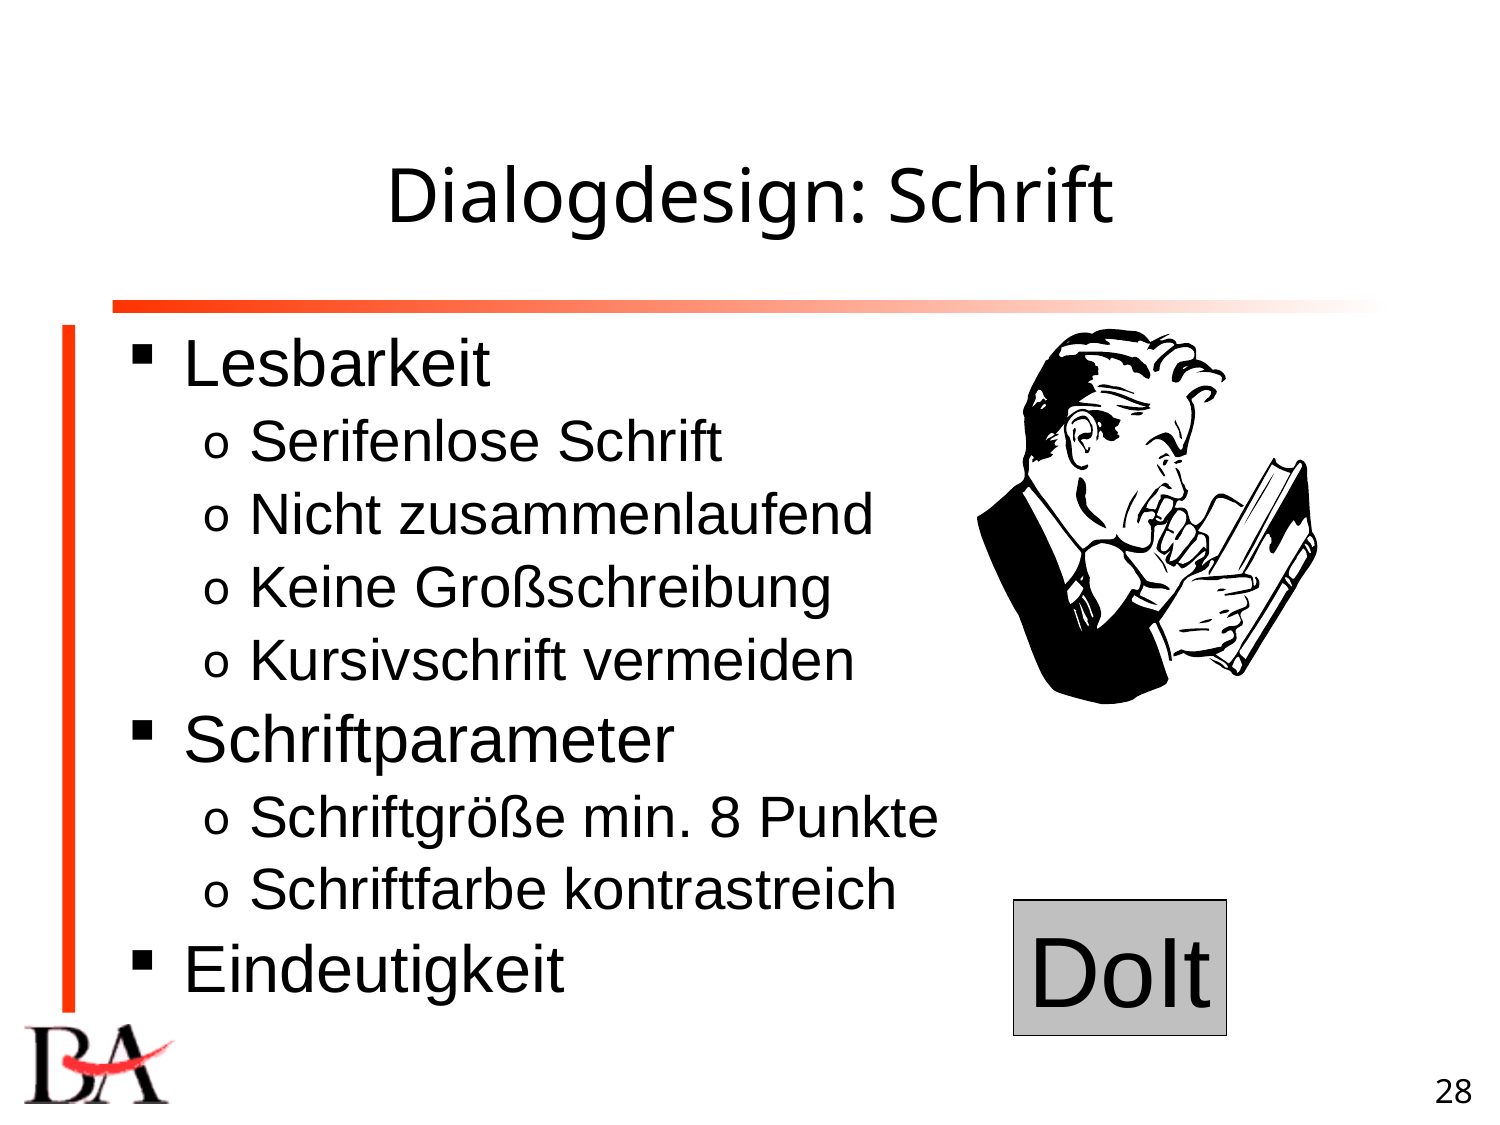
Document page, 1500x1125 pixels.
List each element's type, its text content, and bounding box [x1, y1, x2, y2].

text_box DoIt [1013, 900, 1227, 1036]
picture [24, 1024, 175, 1104]
picture [975, 324, 1329, 705]
list Lesbarkeit Serifenlose Schrift Nicht zusammenlaufend Keine Großschreibung Kursivschrift vermeiden Schriftparameter Schriftgröße min. 8 Punkte Schriftfarbe kontrastreich Eindeutigkeit [112, 324, 1388, 1051]
title Dialogdesign: Schrift [112, 99, 1388, 288]
